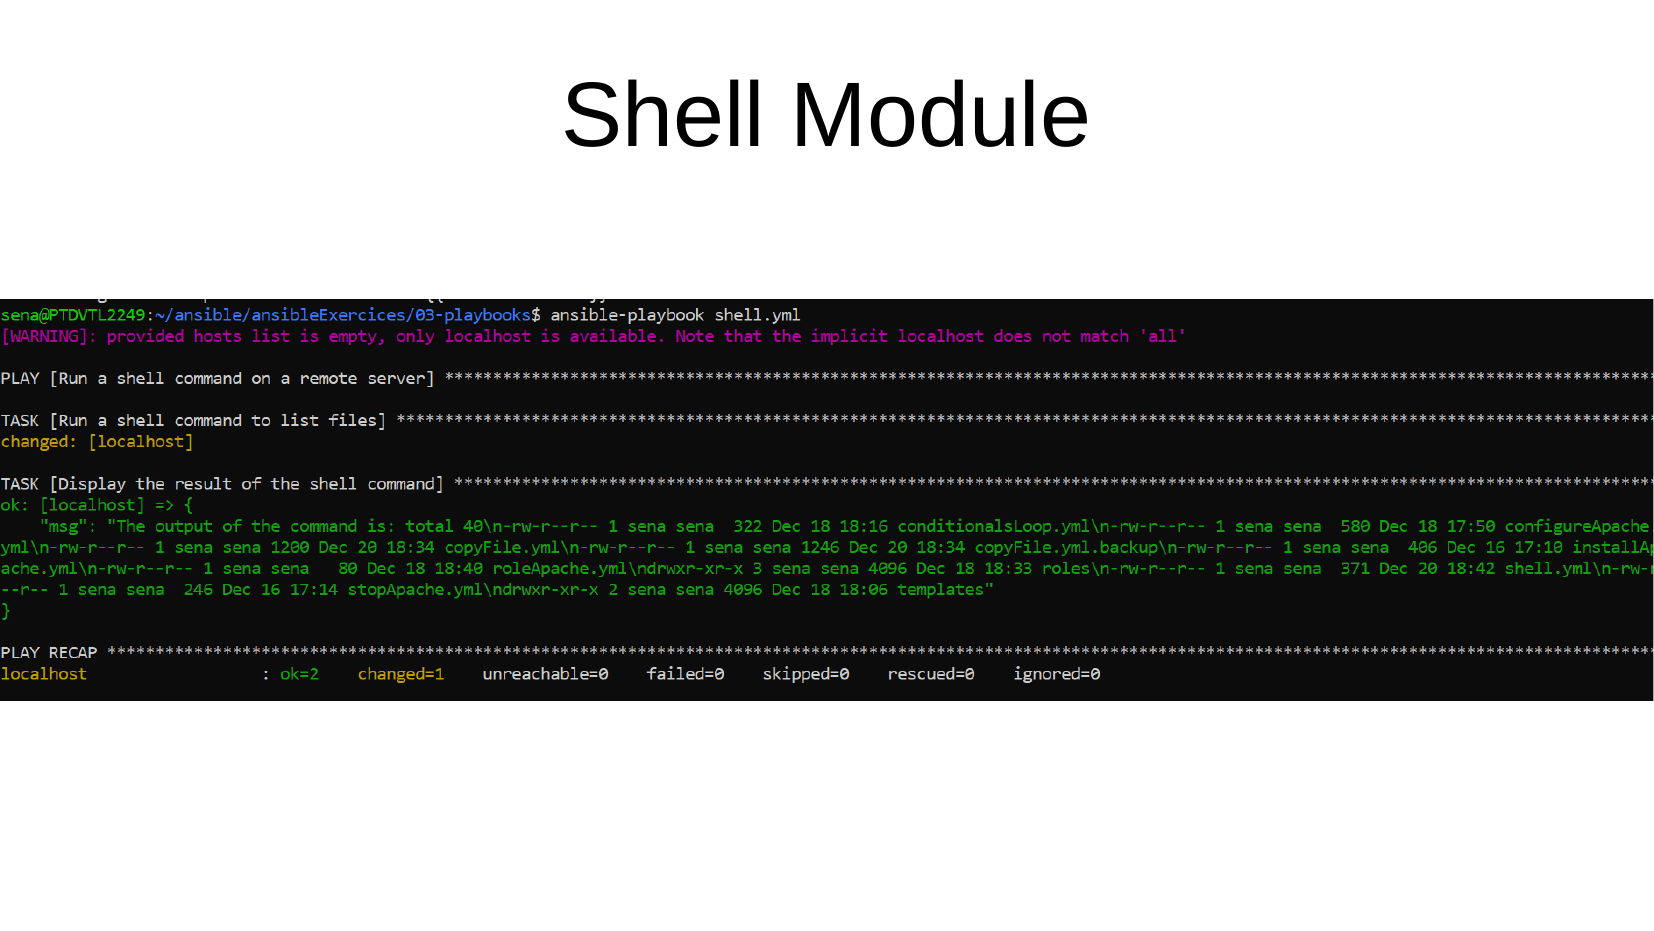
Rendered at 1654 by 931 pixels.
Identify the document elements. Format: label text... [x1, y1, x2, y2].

picture [0, 299, 1654, 701]
title Shell Module [82, 37, 1571, 193]
